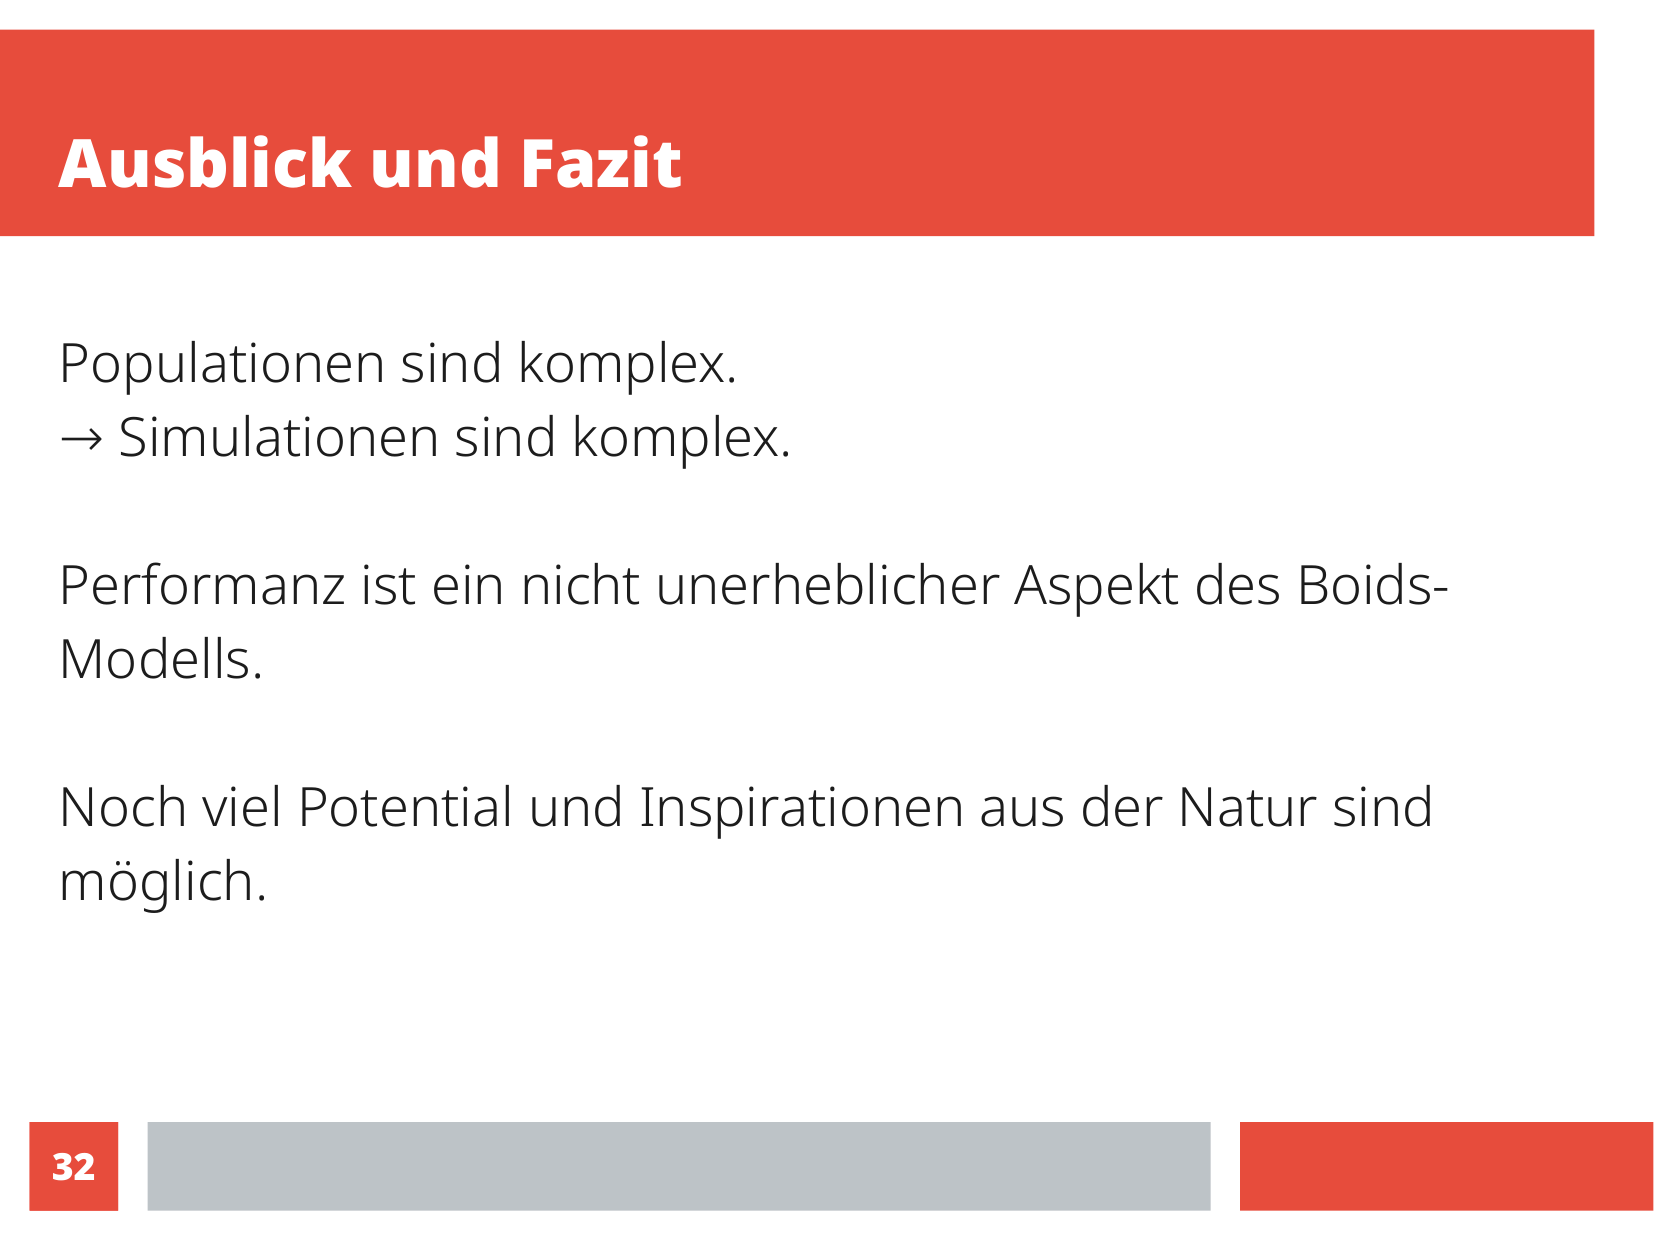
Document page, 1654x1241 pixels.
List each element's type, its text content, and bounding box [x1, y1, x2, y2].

title Ausblick und Fazit [59, 49, 1595, 207]
subtitle Populationen sind komplex. → Simulationen sind komplex. Performanz ist ein nicht unerheblicher Aspekt des Boids-Modells. Noch viel Potential und Inspirationen aus der Natur sind möglich. [59, 324, 1565, 1093]
